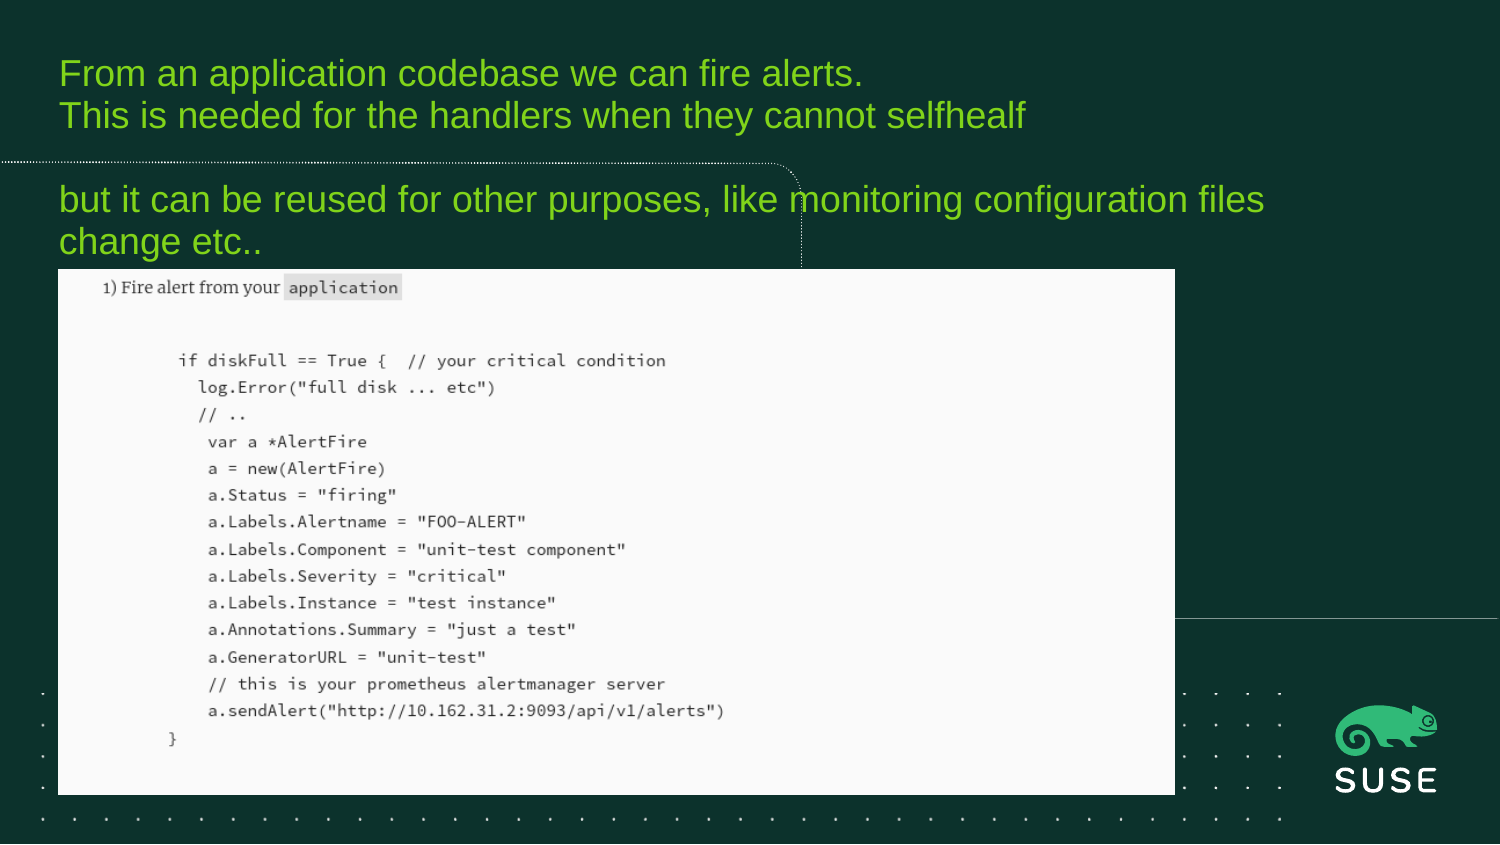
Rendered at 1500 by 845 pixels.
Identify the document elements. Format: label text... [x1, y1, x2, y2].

text_box From an application codebase we can fire alerts. This is needed for the handlers when they cannot selfhealf but it can be reused for other purposes, like monitoring configuration files change etc.. [44, 45, 1306, 270]
picture [0, 161, 1499, 796]
